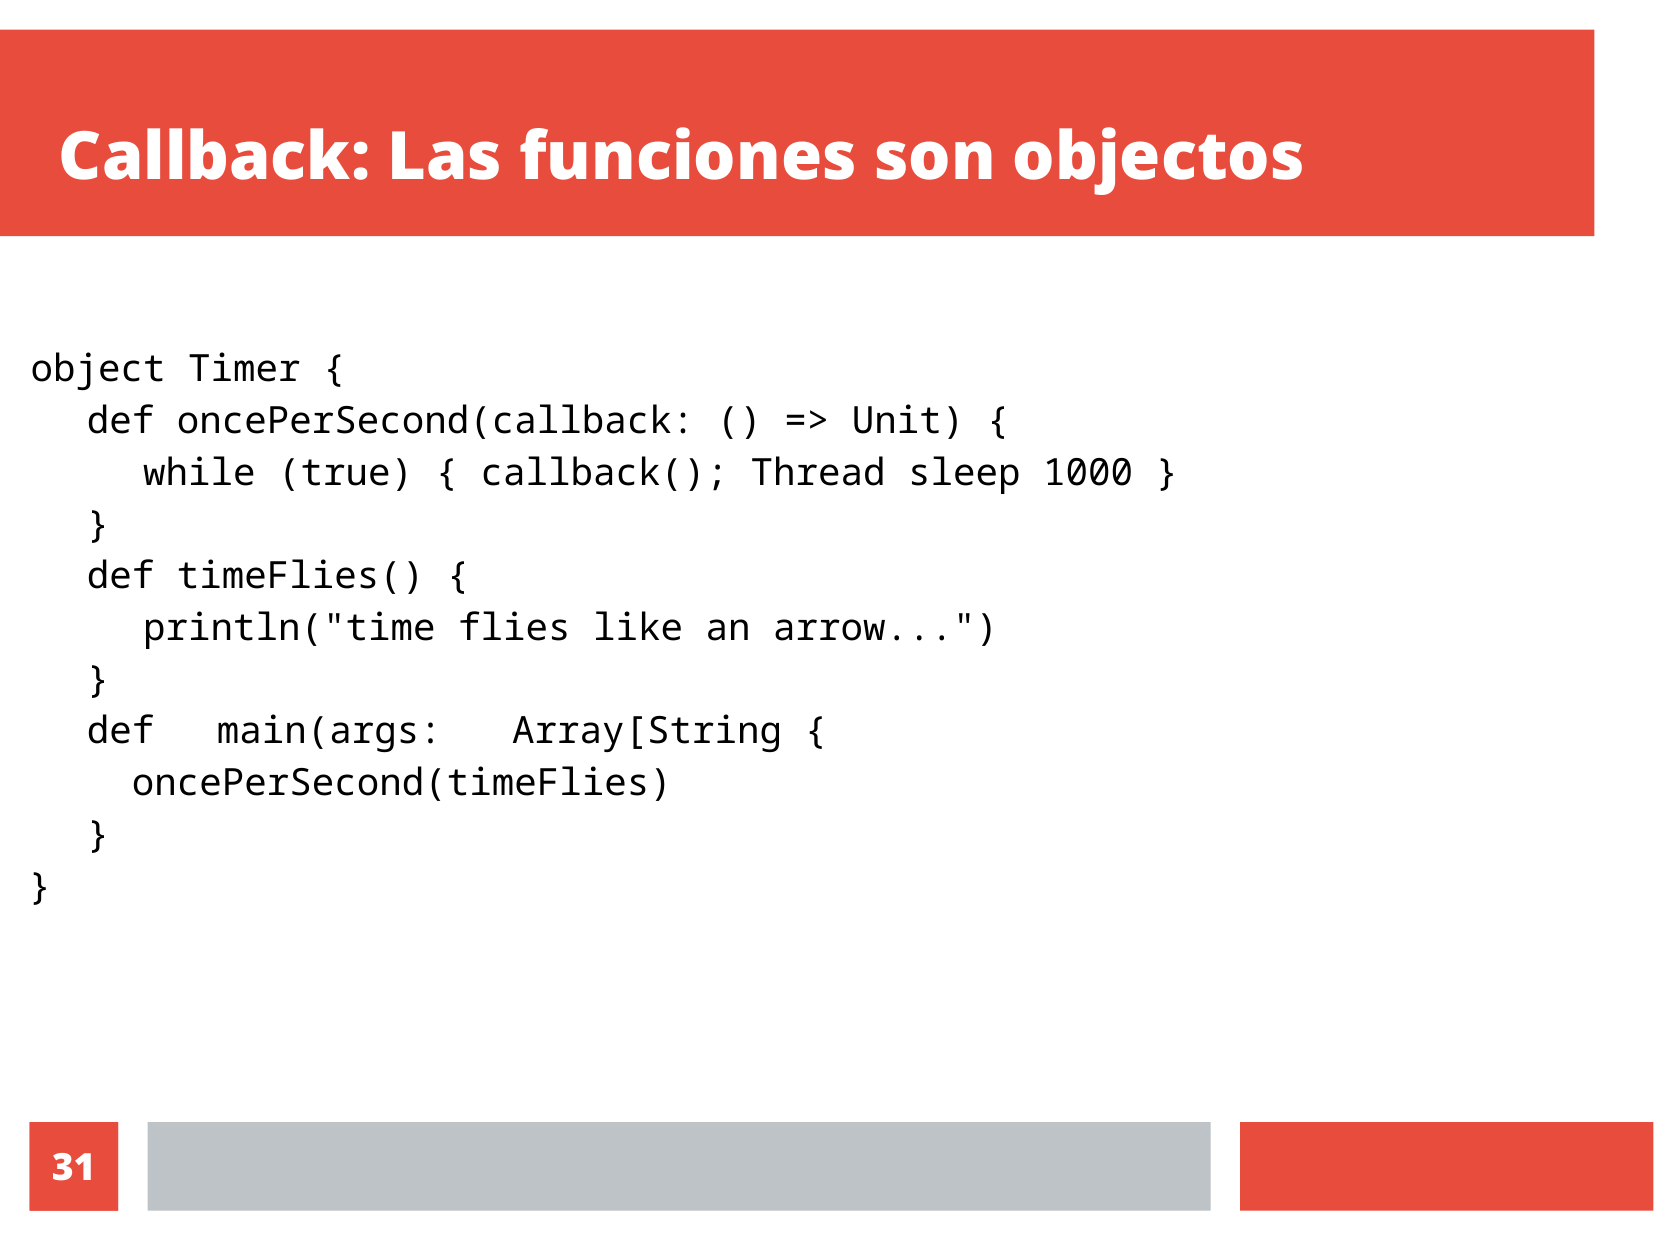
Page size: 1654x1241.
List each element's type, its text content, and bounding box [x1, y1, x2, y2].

text_box object Timer { def oncePerSecond(callback: () => Unit) { while (true) { callback(); Thread sleep 1000 } } def timeFlies() { println("time flies like an arrow...") } def main(args: Array[String { oncePerSecond(timeFlies) } } [28, 337, 1654, 907]
title Callback: Las funciones son objectos [59, 66, 1595, 200]
